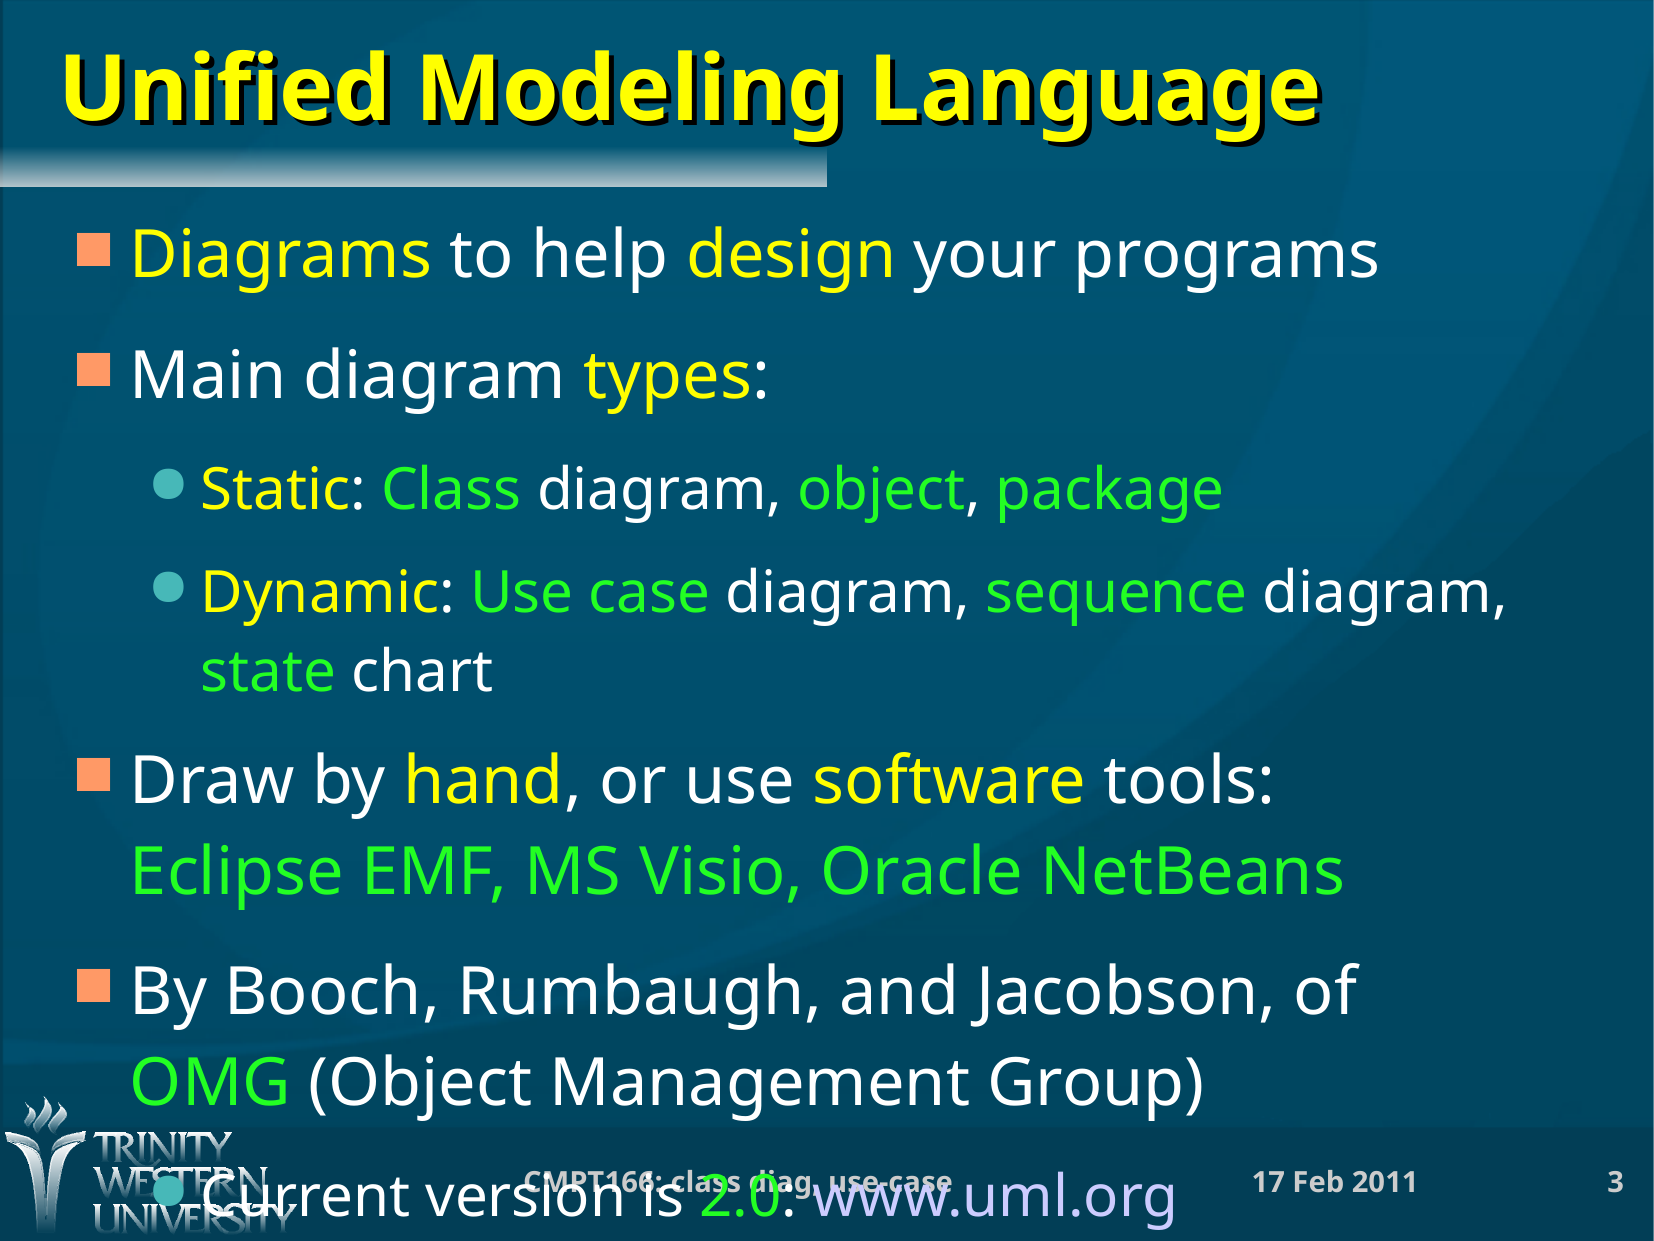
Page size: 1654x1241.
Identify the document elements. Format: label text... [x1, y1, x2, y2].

list Diagrams to help design your programs Main diagram types: Static: Class diagram, object, package Dynamic: Use case diagram, sequence diagram, state chart Draw by hand, or use software tools: Eclipse EMF, MS Visio, Oracle NetBeans By Booch, Rumbaugh, and Jacobson, of OMG (Object Management Group) Current version is 2.0: www.uml.org [59, 206, 1625, 1110]
picture [38, 1227, 54, 1232]
title Unified Modeling Language [59, 19, 1595, 148]
text_box Company [0, 154, 827, 158]
